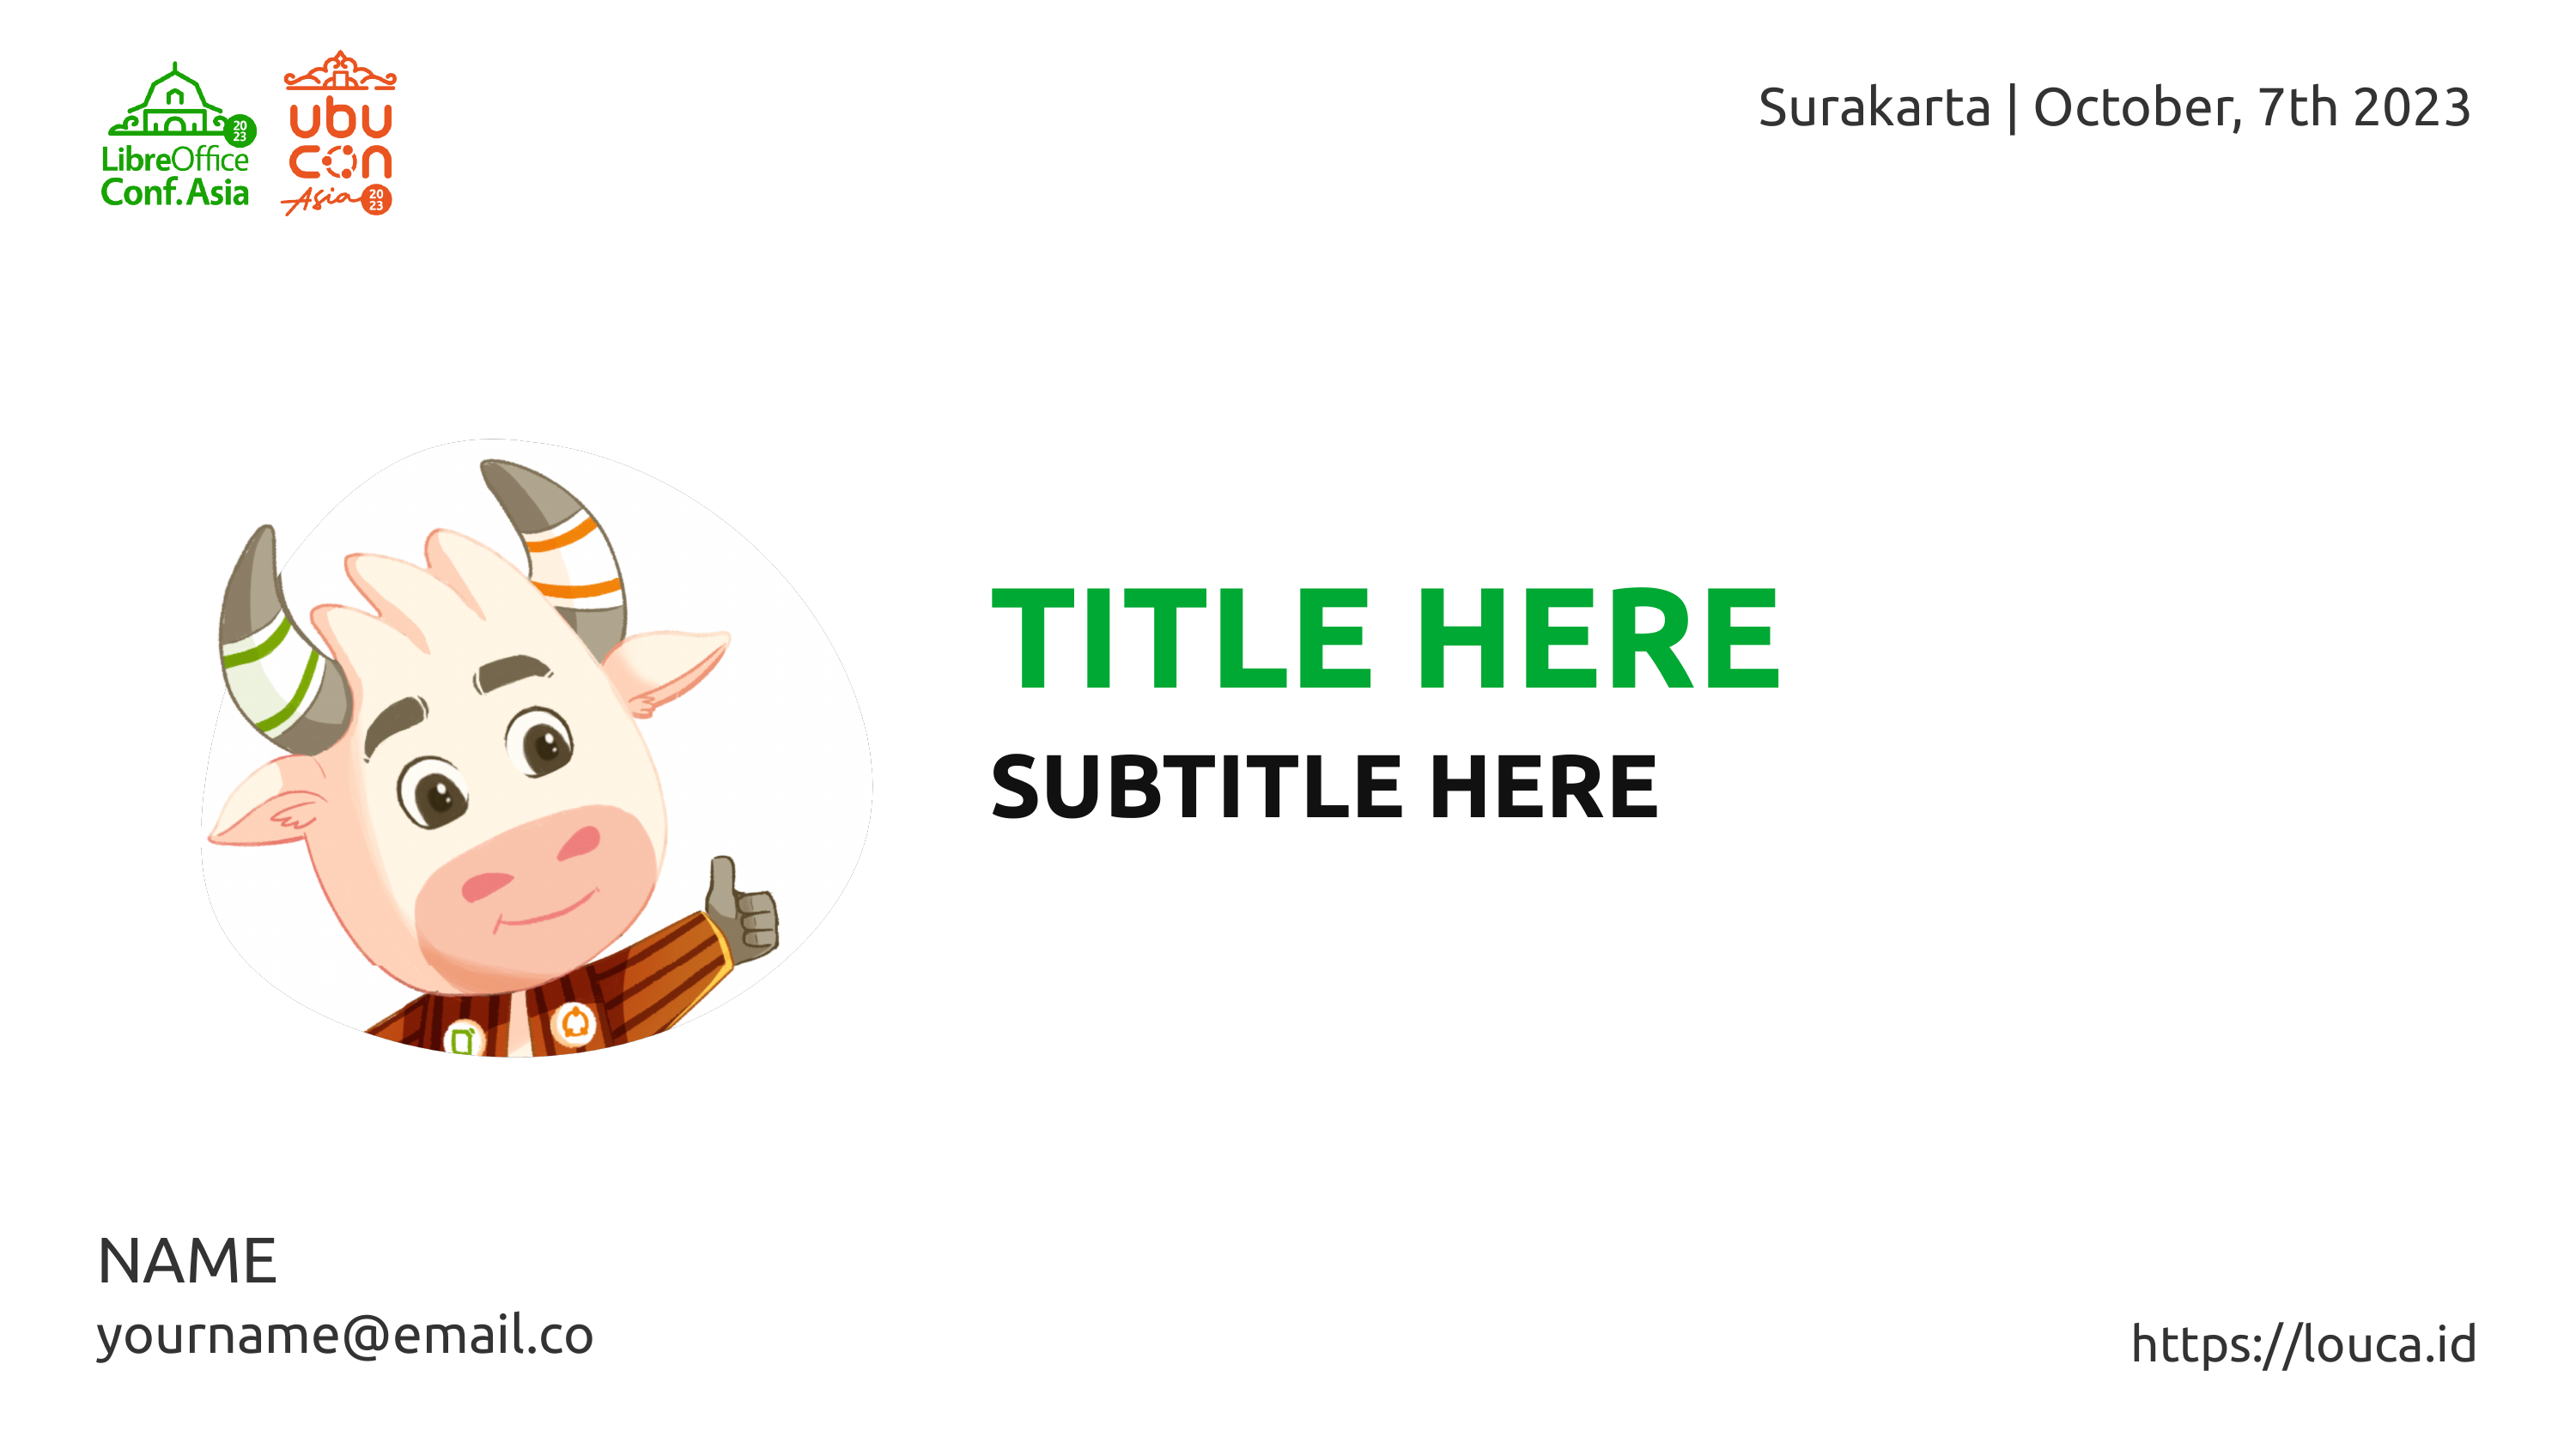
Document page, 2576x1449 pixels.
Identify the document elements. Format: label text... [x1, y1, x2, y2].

text_box NAME [96, 1197, 1333, 1320]
text_box SUBTITLE HERE [989, 734, 2576, 888]
picture [101, 50, 397, 216]
subtitle TITLE HERE [989, 555, 2576, 734]
text_box yourname@email.co [96, 1269, 1122, 1398]
picture [150, 348, 934, 1132]
text_box https://louca.id [1674, 1288, 2480, 1398]
text_box Surakarta | October, 7th 2023 [929, 51, 2475, 161]
